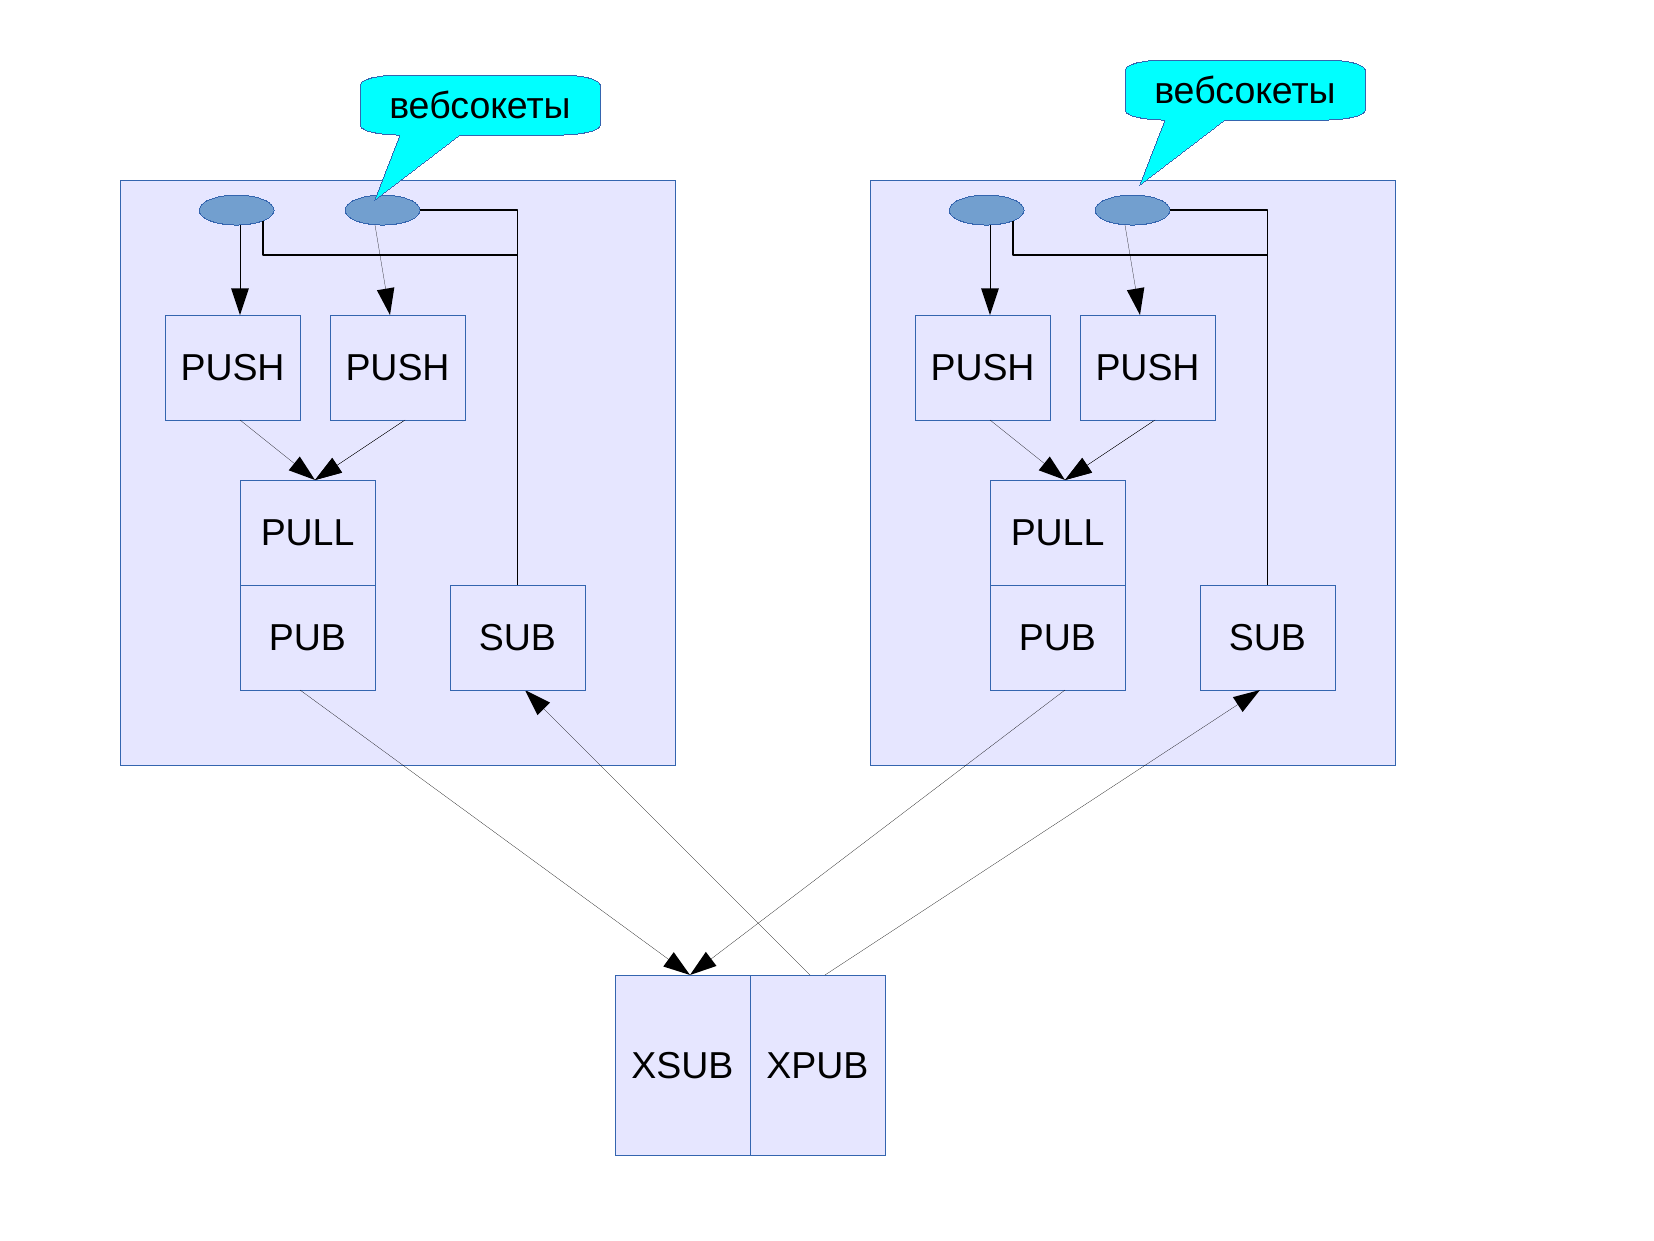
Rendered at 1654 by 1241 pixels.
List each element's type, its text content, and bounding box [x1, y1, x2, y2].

text_box SUB [450, 585, 586, 691]
text_box PULL [240, 480, 376, 585]
text_box [870, 180, 1396, 766]
text_box XPUB [750, 975, 886, 1156]
text_box [967, 256, 1267, 766]
text_box PULL [990, 480, 1126, 585]
text_box SUB [1200, 585, 1336, 691]
text_box [303, 256, 599, 766]
text_box PUSH [165, 315, 301, 421]
text_box PUB [240, 585, 376, 691]
text_box PUSH [330, 315, 466, 421]
text_box вебсокеты [1125, 60, 1366, 186]
text_box вебсокеты [360, 75, 601, 201]
text_box [120, 180, 676, 766]
text_box PUSH [1080, 315, 1216, 421]
text_box PUB [990, 585, 1126, 691]
text_box PUSH [915, 315, 1051, 421]
text_box XSUB [615, 975, 750, 1156]
